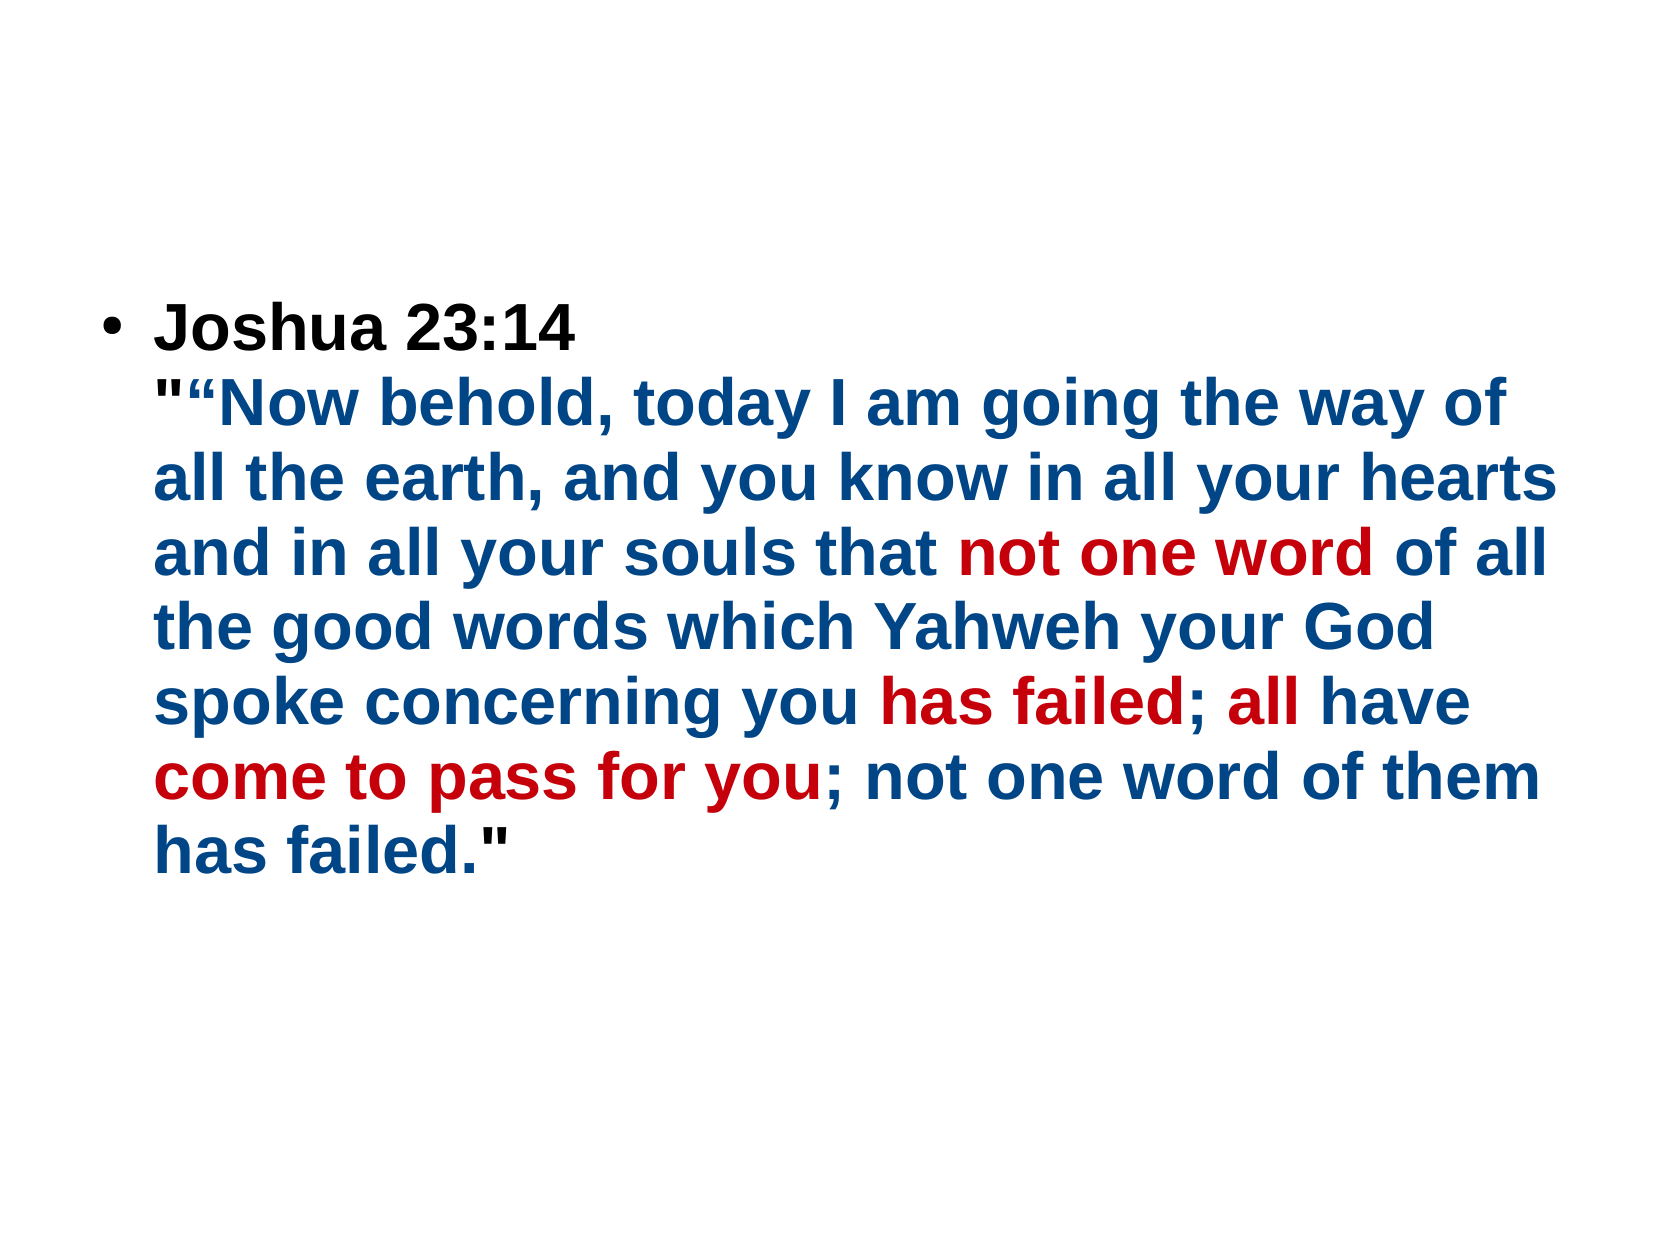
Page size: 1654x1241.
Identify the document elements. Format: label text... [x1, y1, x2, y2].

list Joshua 23:14 "“Now behold, today I am going the way of all the earth, and you know in all your hearts and in all your souls that not one word of all the good words which Yahweh your God spoke concerning you has failed; all have come to pass for you; not one word of them has failed." [82, 290, 1571, 1109]
